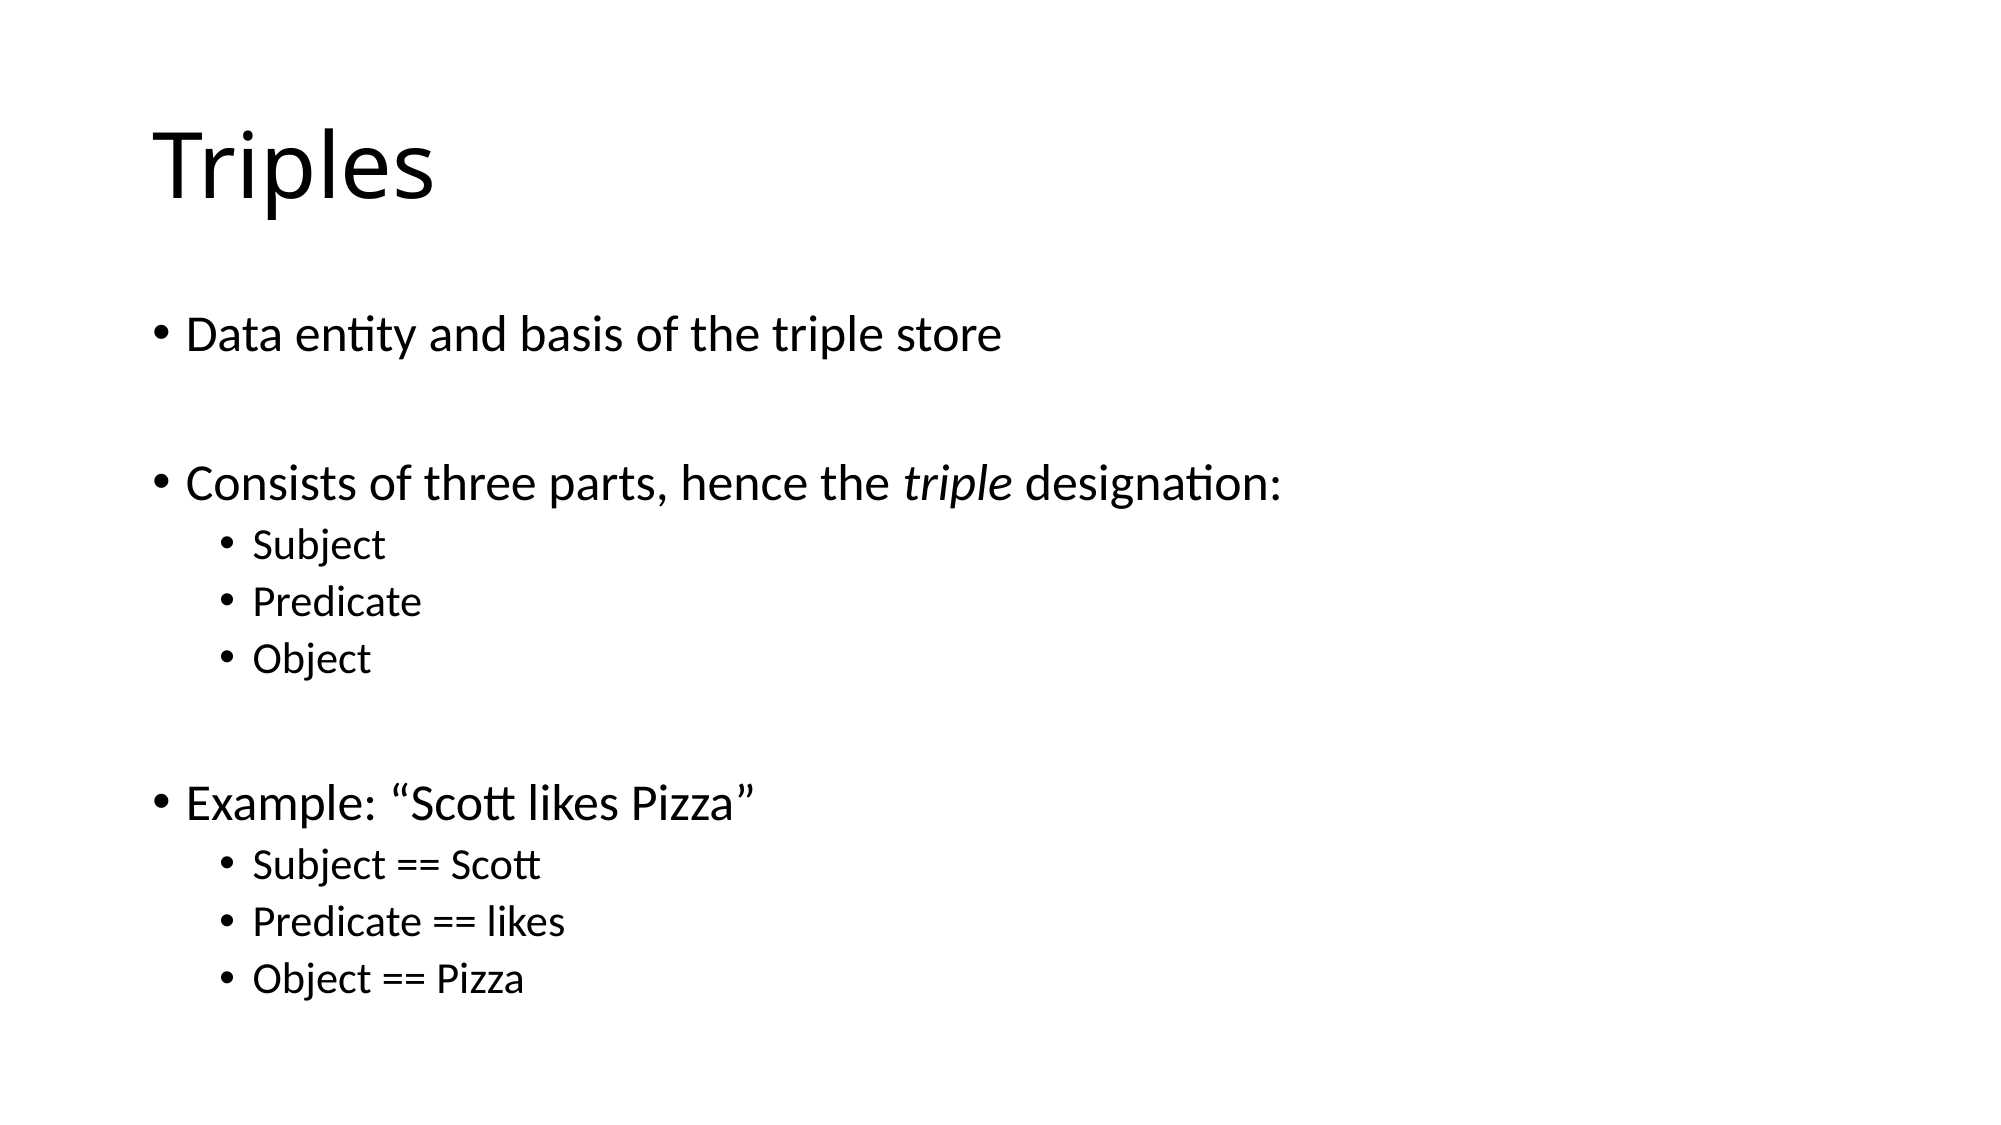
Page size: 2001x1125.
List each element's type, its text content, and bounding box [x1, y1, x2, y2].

title Triples [137, 59, 1863, 278]
list Data entity and basis of the triple store Consists of three parts, hence the triple designation: Subject Predicate Object Example: “Scott likes Pizza” Subject == Scott Predicate == likes Object == Pizza [137, 299, 1863, 1014]
